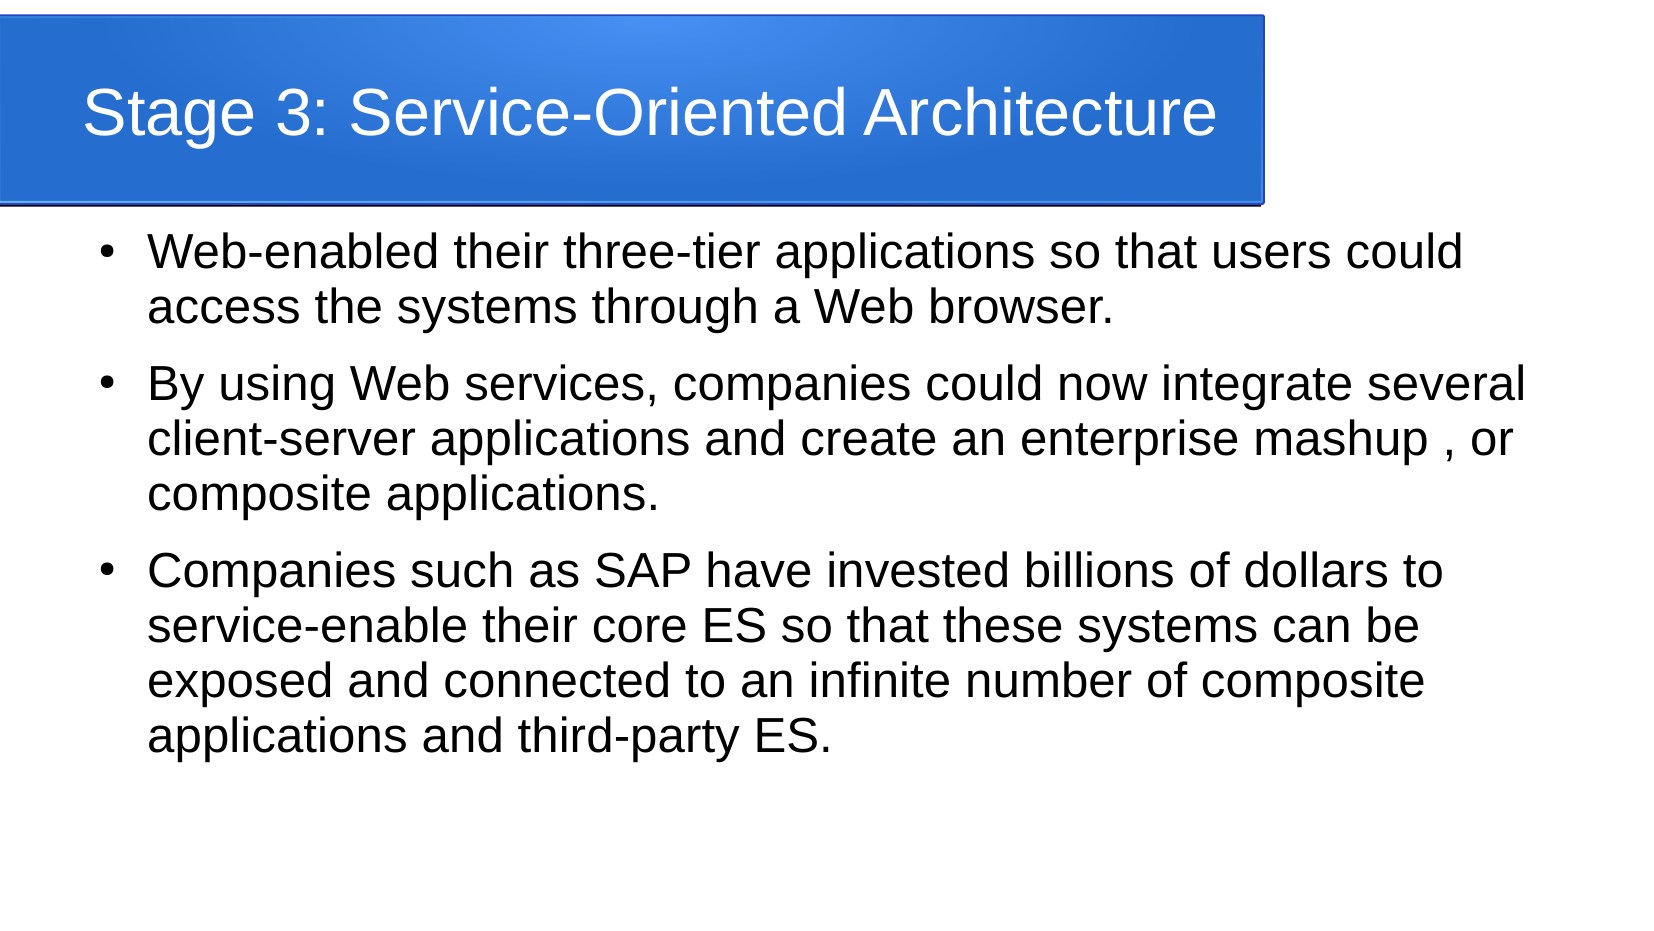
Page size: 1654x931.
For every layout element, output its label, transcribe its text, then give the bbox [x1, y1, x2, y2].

title Stage 3: Service-Oriented Architecture [82, 29, 1235, 196]
list Web-enabled their three-tier applications so that users could access the systems through a Web browser. By using Web services, companies could now integrate several client-server applications and create an enterprise mashup , or composite applications. Companies such as SAP have invested billions of dollars to service-enable their core ES so that these systems can be exposed and connected to an infinite number of composite applications and third-party ES. [82, 224, 1571, 764]
